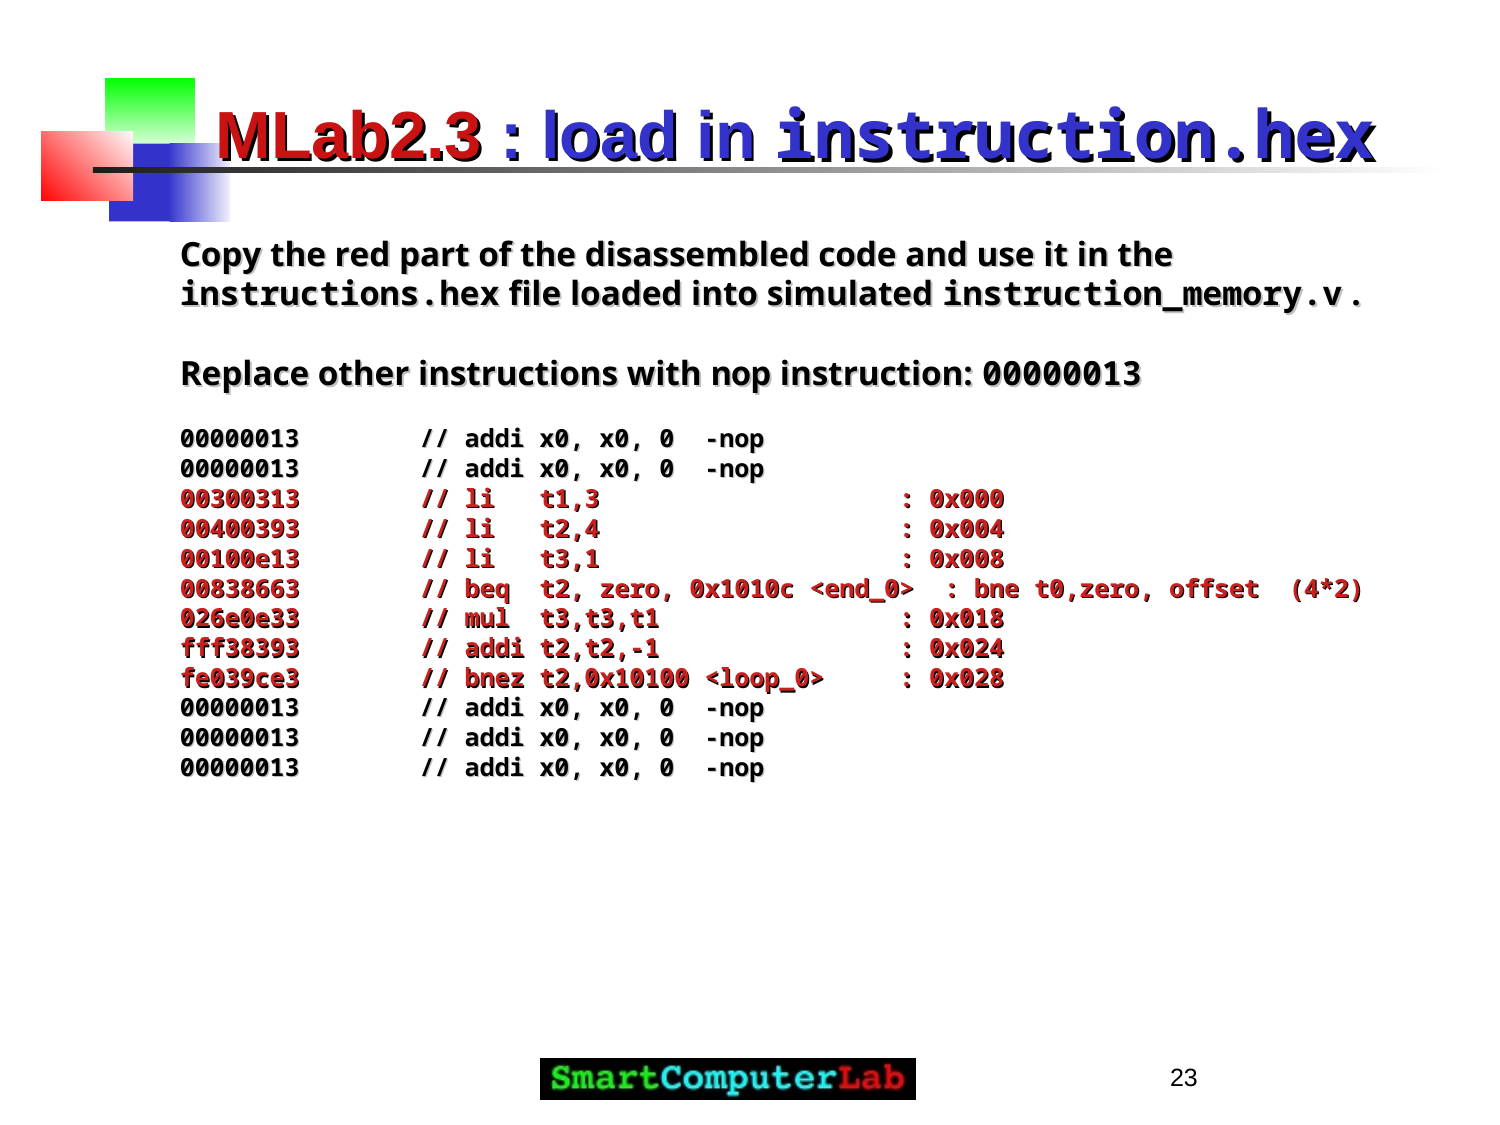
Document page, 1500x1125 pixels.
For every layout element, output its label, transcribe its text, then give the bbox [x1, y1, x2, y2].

picture [540, 1058, 916, 1100]
text_box Copy the red part of the disassembled code and use it in the instructions.hex file loaded into simulated instruction_memory.v . Replace other instructions with nop instruction: 00000013 00000013 // addi x0, x0, 0 -nop 00000013 // addi x0, x0, 0 -nop 00300313 // li t1,3 : 0x000 00400393 // li t2,4 : 0x004 00100e13 // li t3,1 : 0x008 00838663 // beq t2, zero, 0x1010c <end_0> : bne t0,zero, offset (4*2) 026e0e33 // mul t3,t3,t1 : 0x018 fff38393 // addi t2,t2,-1 : 0x024 fe039ce3 // bnez t2,0x10100 <loop_0> : 0x028 00000013 // addi x0, x0, 0 -nop 00000013 // addi x0, x0, 0 -nop 00000013 // addi x0, x0, 0 -nop [165, 225, 1441, 901]
title MLab2.3 : load in instruction.hex [200, 84, 1486, 180]
